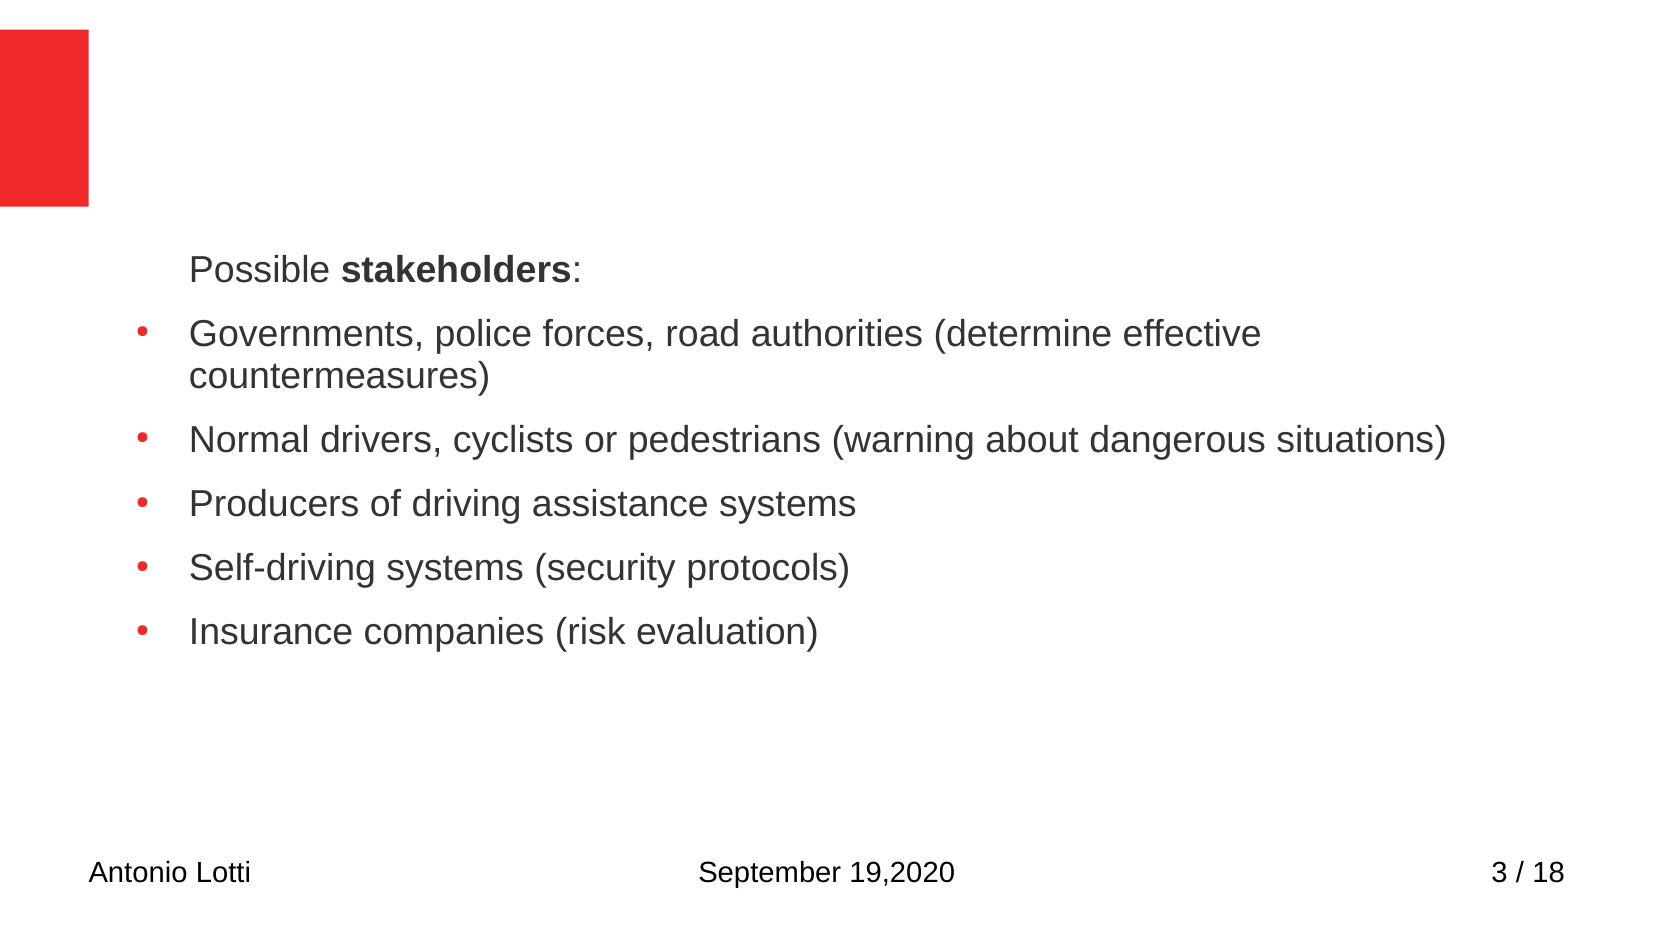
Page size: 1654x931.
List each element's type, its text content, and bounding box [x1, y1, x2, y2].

list Possible stakeholders: Governments, police forces, road authorities (determine effective countermeasures) Normal drivers, cyclists or pedestrians (warning about dangerous situations) Producers of driving assistance systems Self-driving systems (security protocols) Insurance companies (risk evaluation) [118, 248, 1536, 473]
